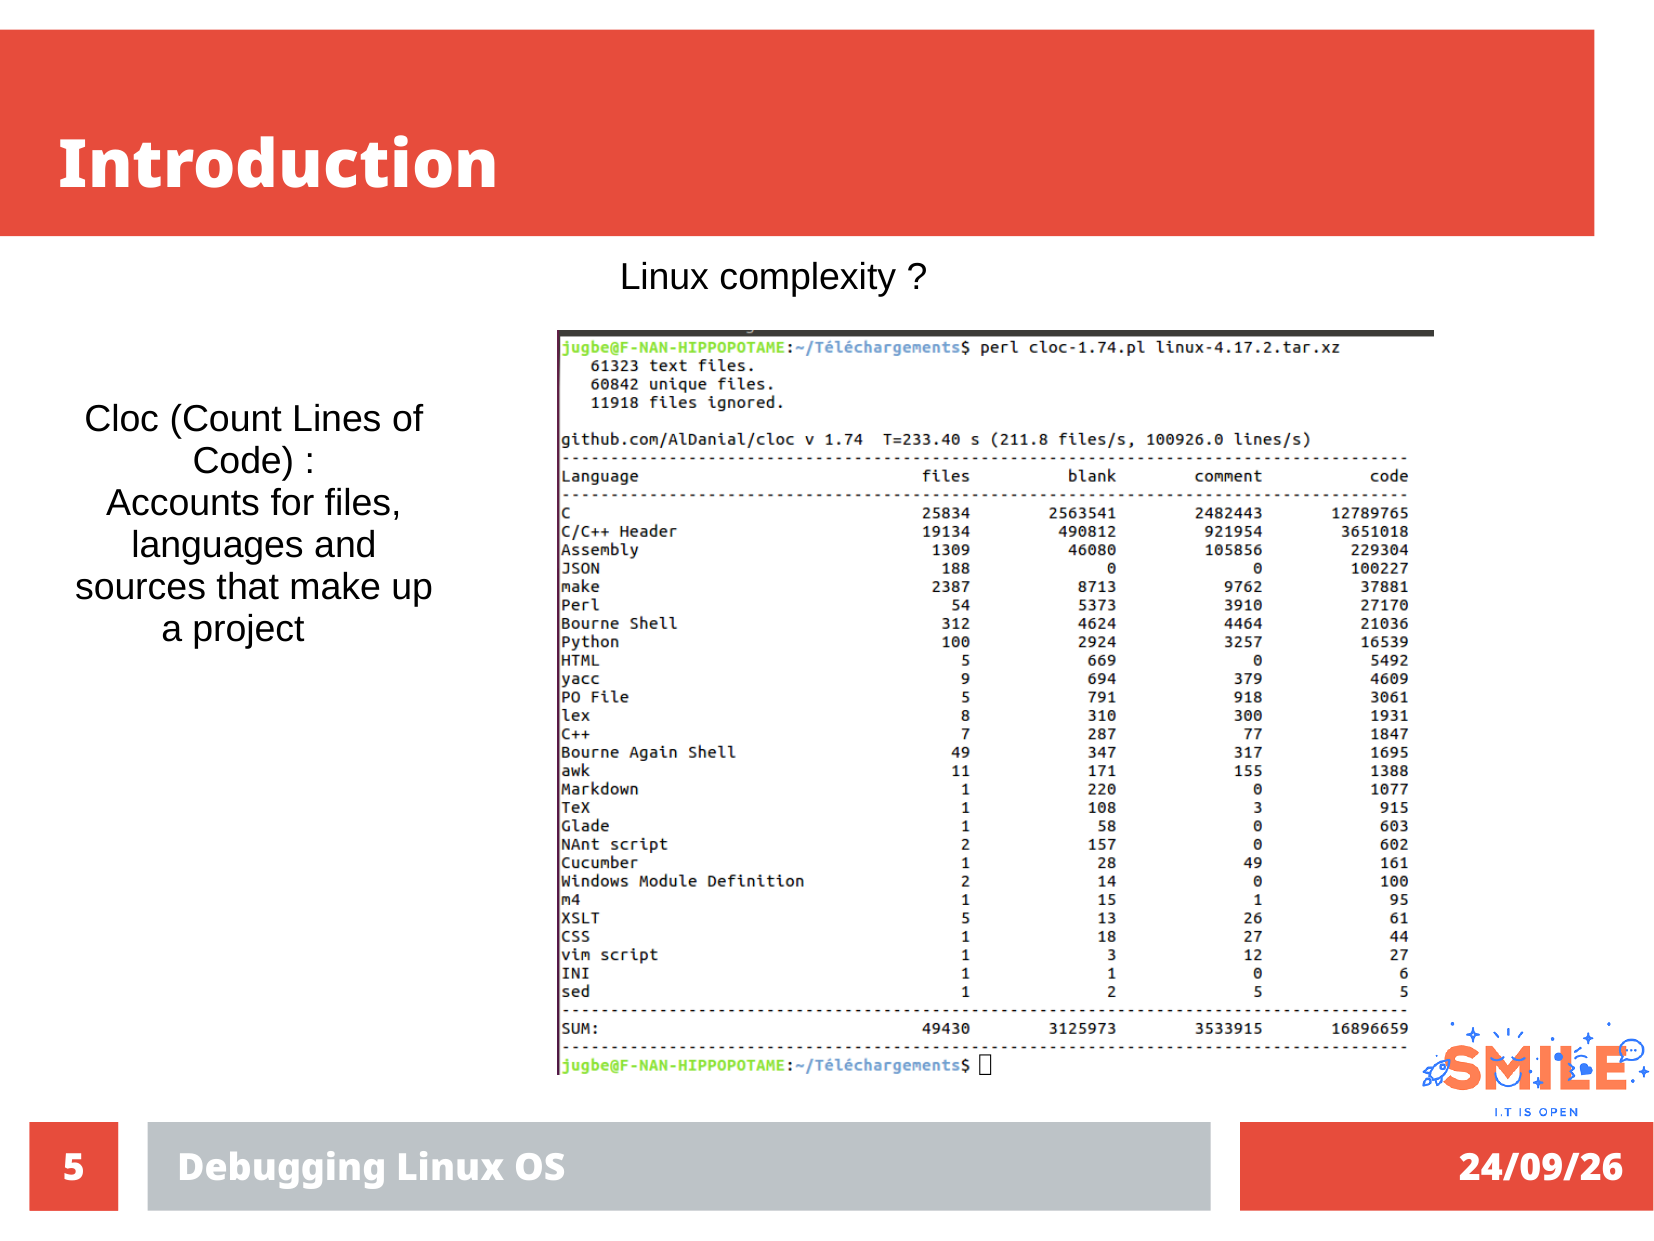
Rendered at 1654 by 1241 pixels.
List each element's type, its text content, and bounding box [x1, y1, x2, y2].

text_box Linux complexity ? [342, 248, 1205, 305]
picture [557, 330, 1653, 1123]
text_box Cloc (Count Lines of Code) : Accounts for files, languages and sources that make up a project [47, 389, 461, 657]
title Introduction [59, 59, 1595, 207]
